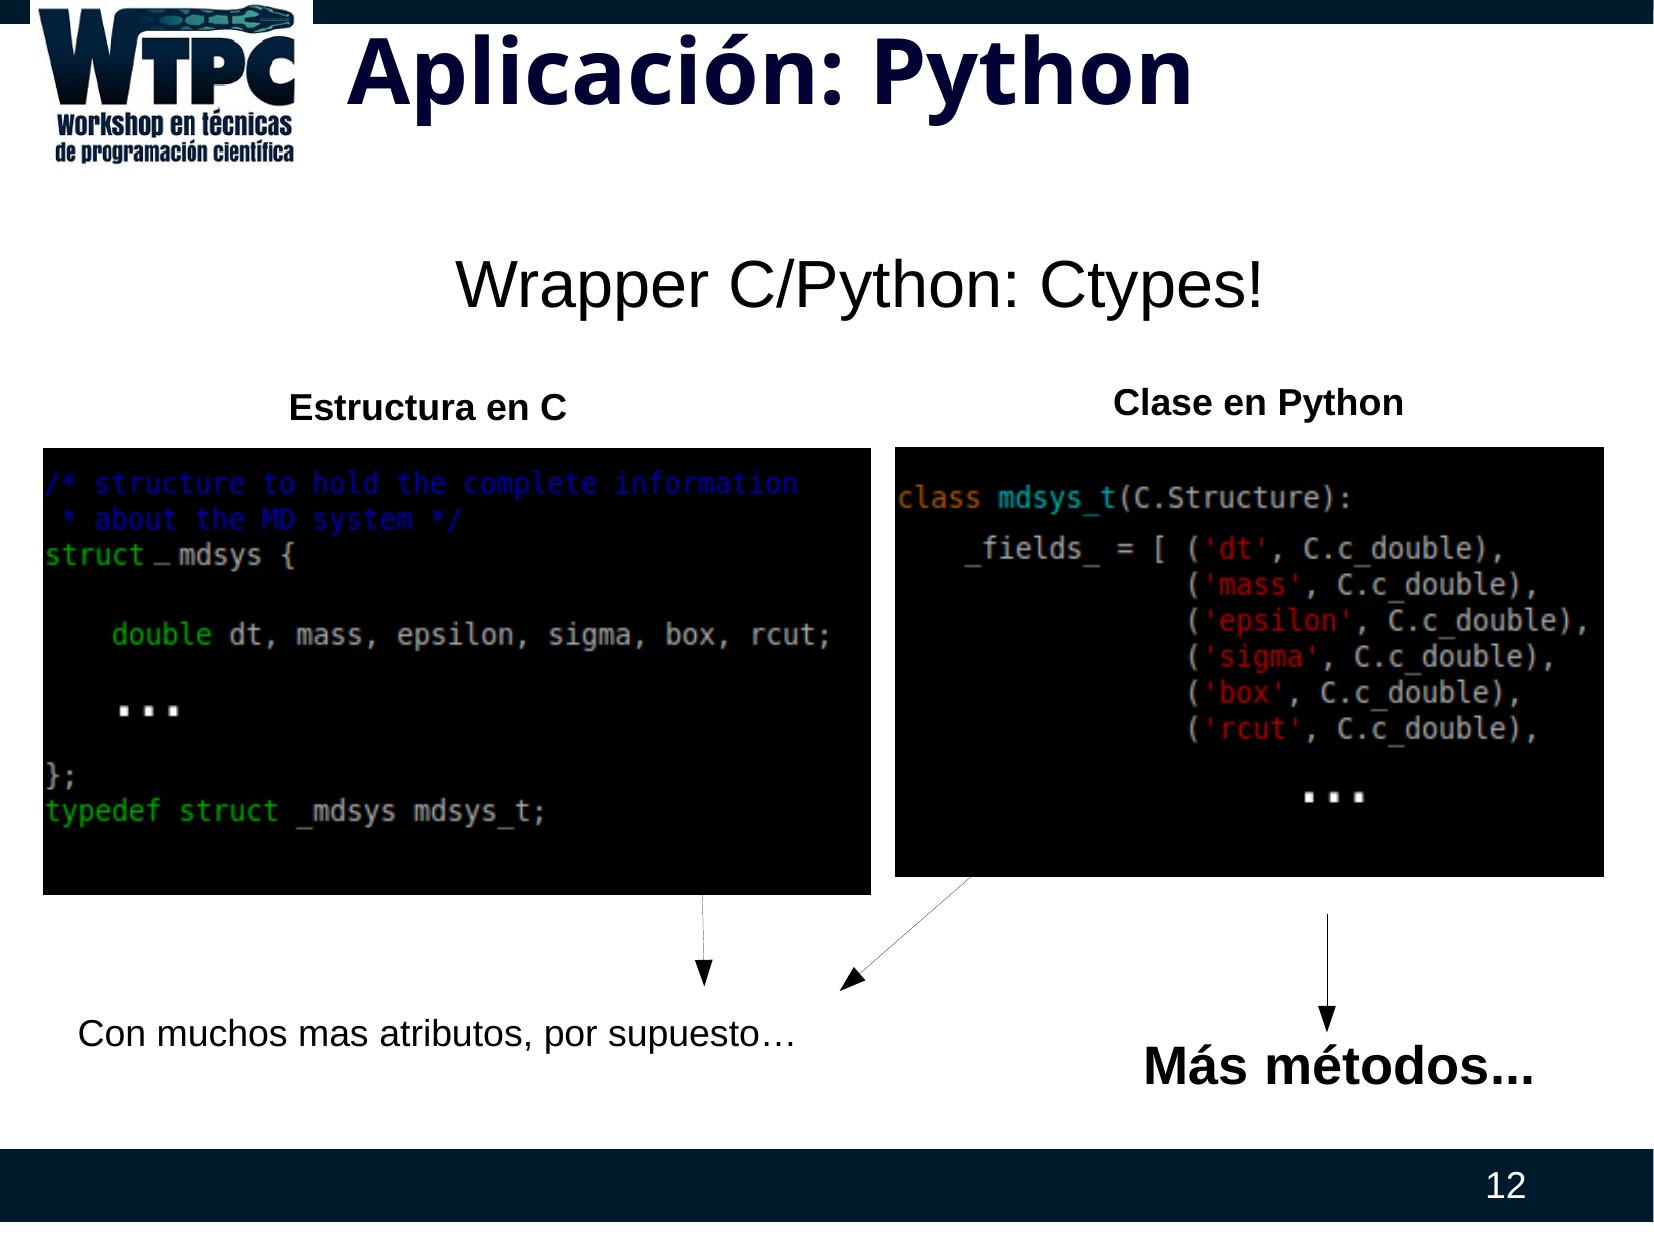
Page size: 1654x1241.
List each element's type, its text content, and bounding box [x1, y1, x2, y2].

picture [0, 0, 1654, 175]
text_box Clase en Python [904, 374, 1614, 431]
text_box Con muchos mas atributos, por supuesto… [63, 1005, 1015, 1062]
picture [895, 447, 1604, 877]
picture [0, 1149, 1654, 1223]
text_box Más métodos... [1128, 1027, 1577, 1104]
text_box <número> [1470, 1156, 1654, 1228]
text_box Wrapper C/Python: Ctypes! [112, 239, 1610, 329]
title Aplicación: Python [347, 24, 1569, 125]
picture [43, 448, 871, 895]
text_box Estructura en C [93, 379, 763, 437]
